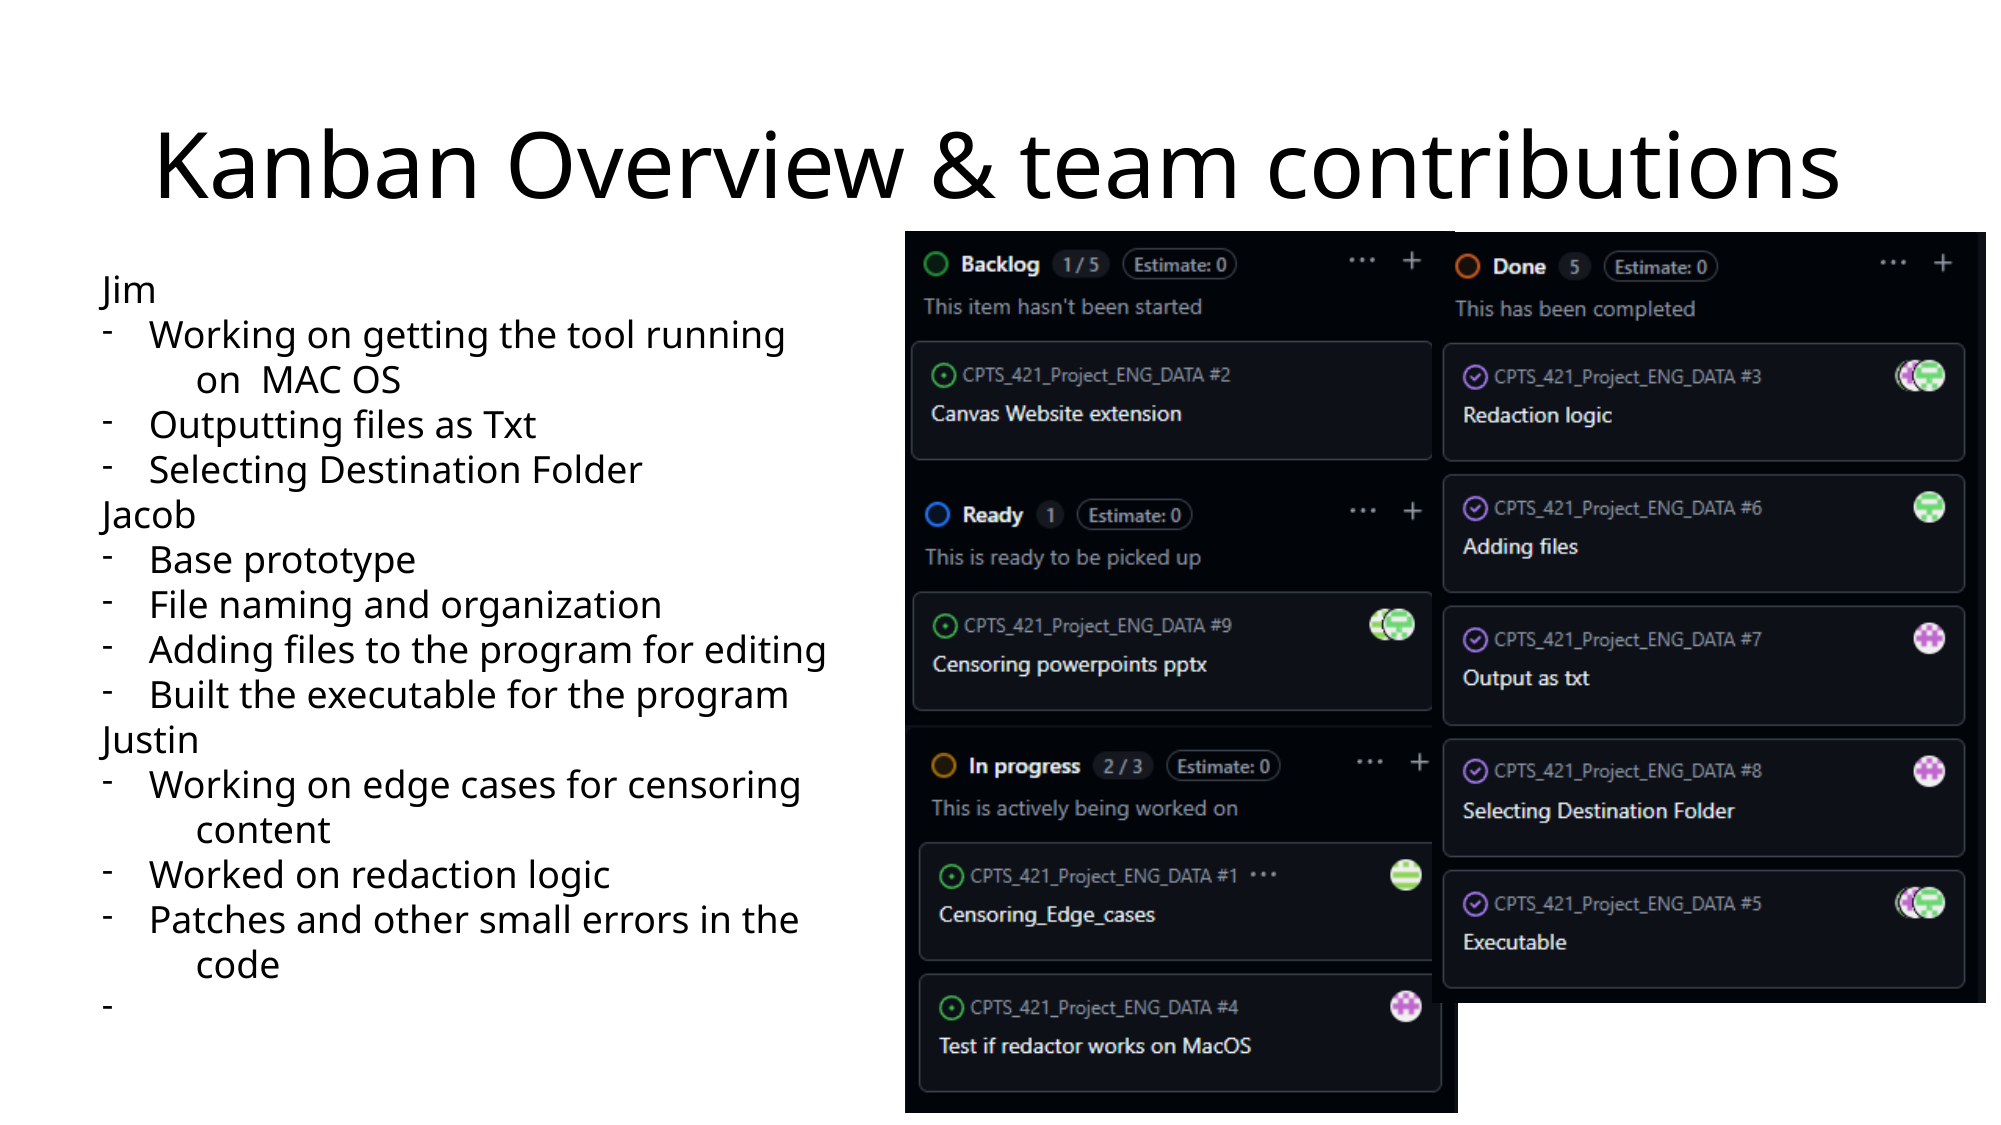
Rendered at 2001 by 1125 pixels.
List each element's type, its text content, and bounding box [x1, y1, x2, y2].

text_box Jim Working on getting the tool running on MAC OS Outputting files as Txt Selecting Destination Folder Jacob Base prototype File naming and organization Adding files to the program for editing Built the executable for the program Justin Working on edge cases for censoring content Worked on redaction logic Patches and other small errors in the code [86, 259, 851, 1047]
title Kanban Overview & team contributions [137, 59, 1863, 278]
picture [905, 231, 1986, 1113]
